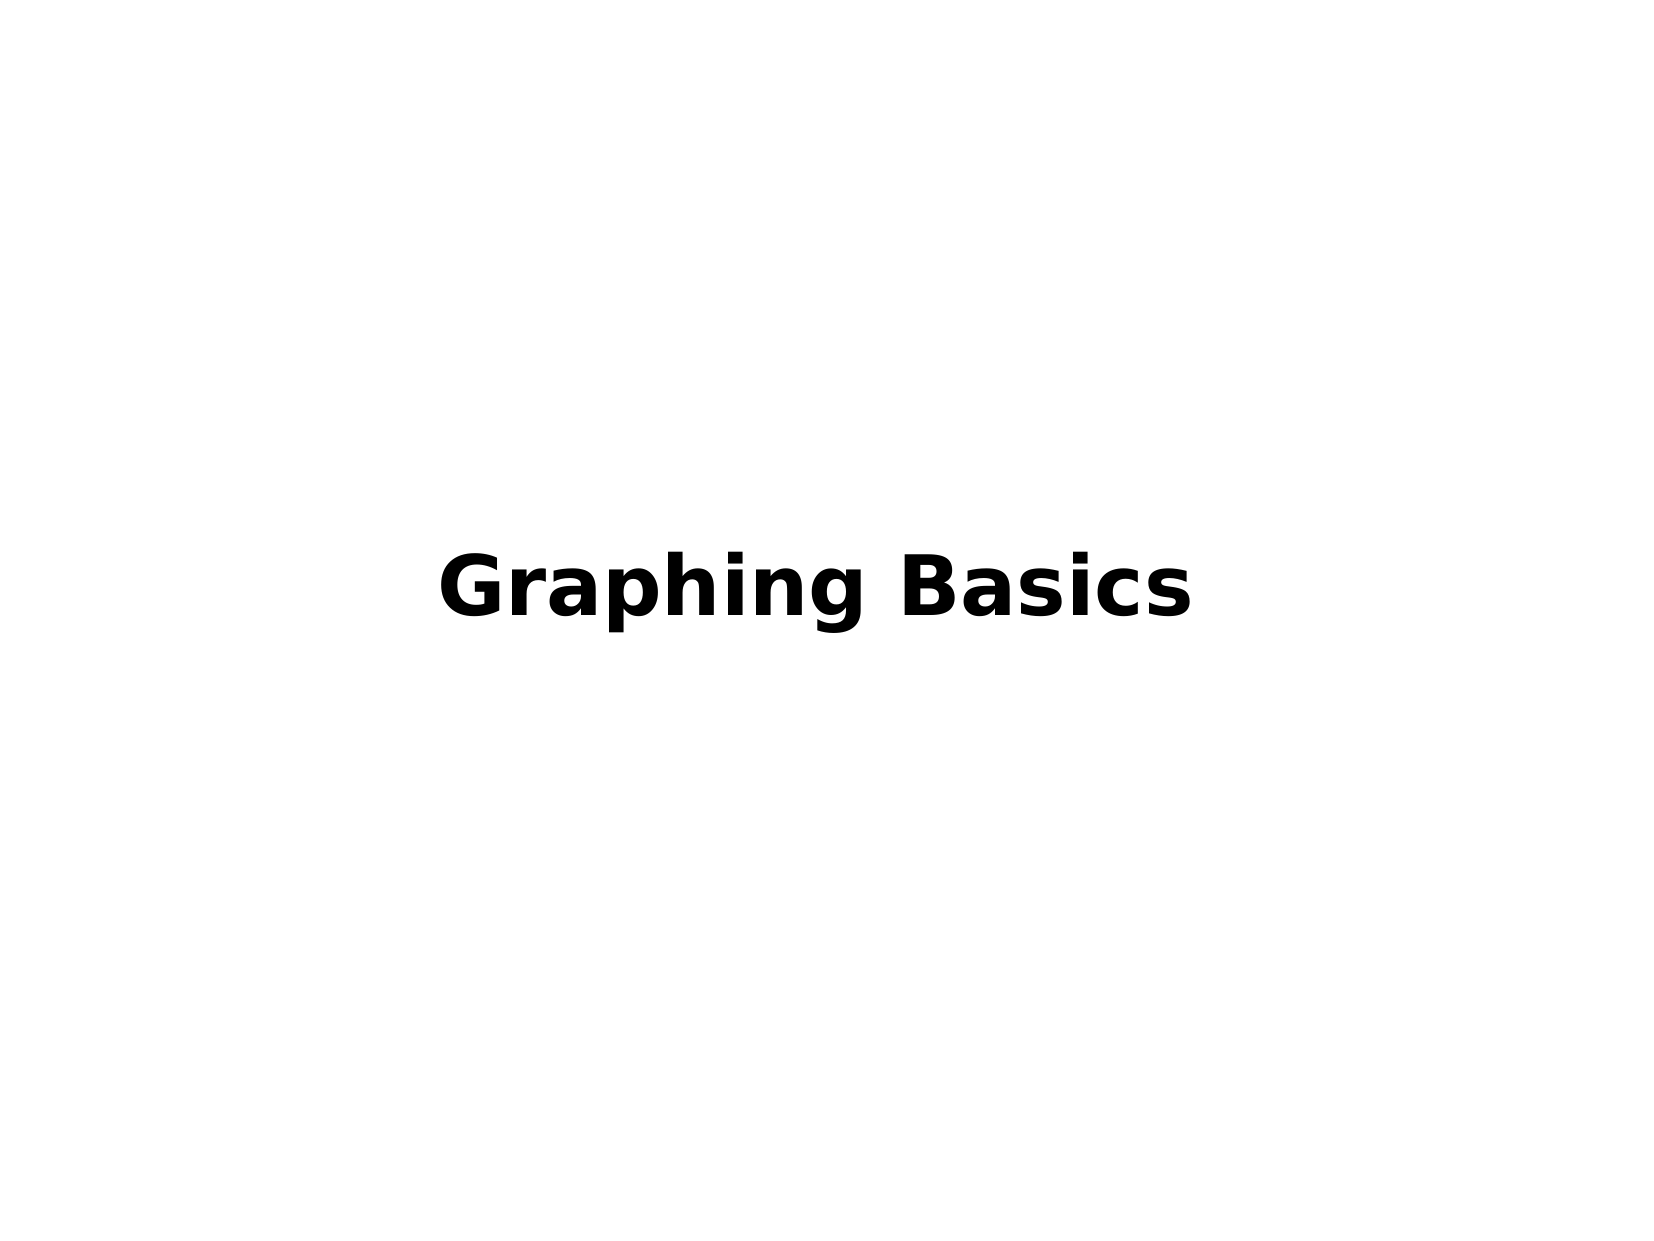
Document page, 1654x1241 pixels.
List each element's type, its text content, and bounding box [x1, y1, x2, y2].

title Graphing Basics [437, 377, 1288, 796]
